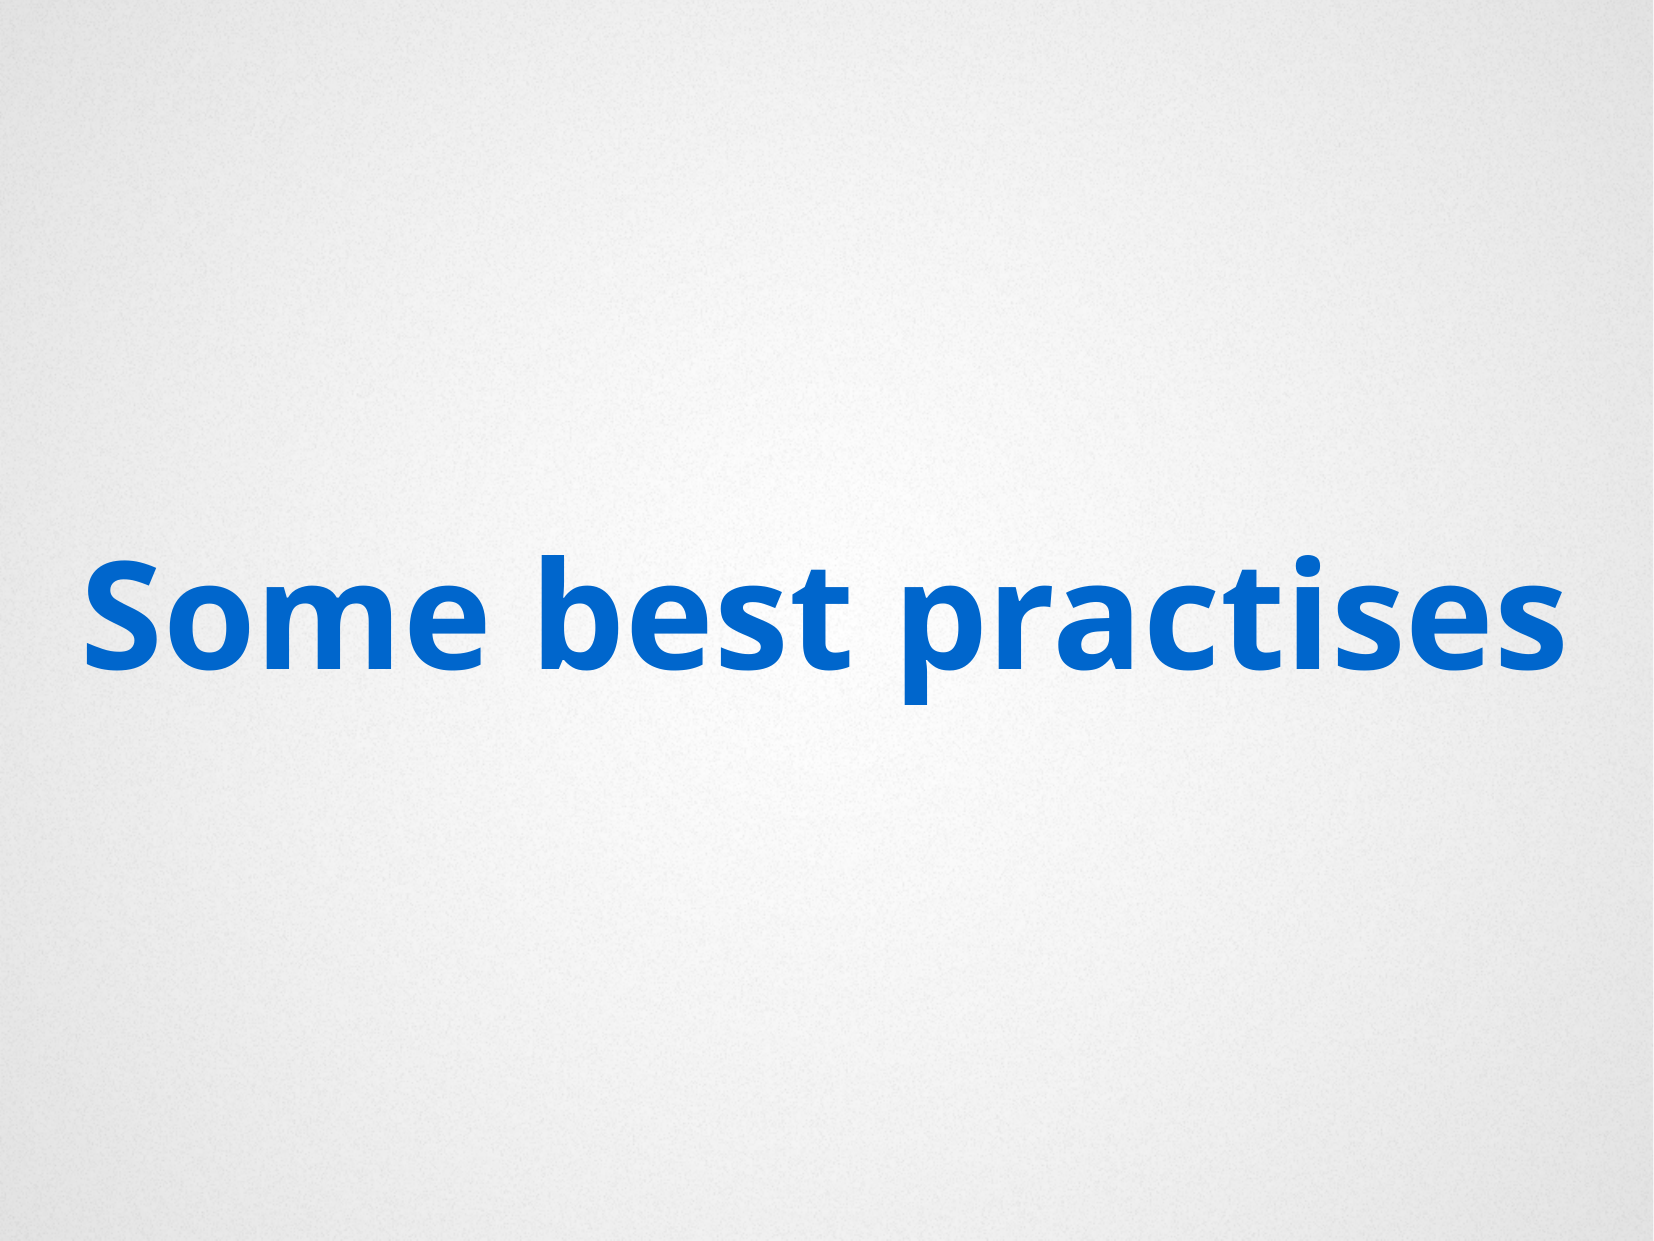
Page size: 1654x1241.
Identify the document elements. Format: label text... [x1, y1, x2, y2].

text_box Some best practises [337, 488, 1313, 735]
picture [0, 0, 1654, 1241]
